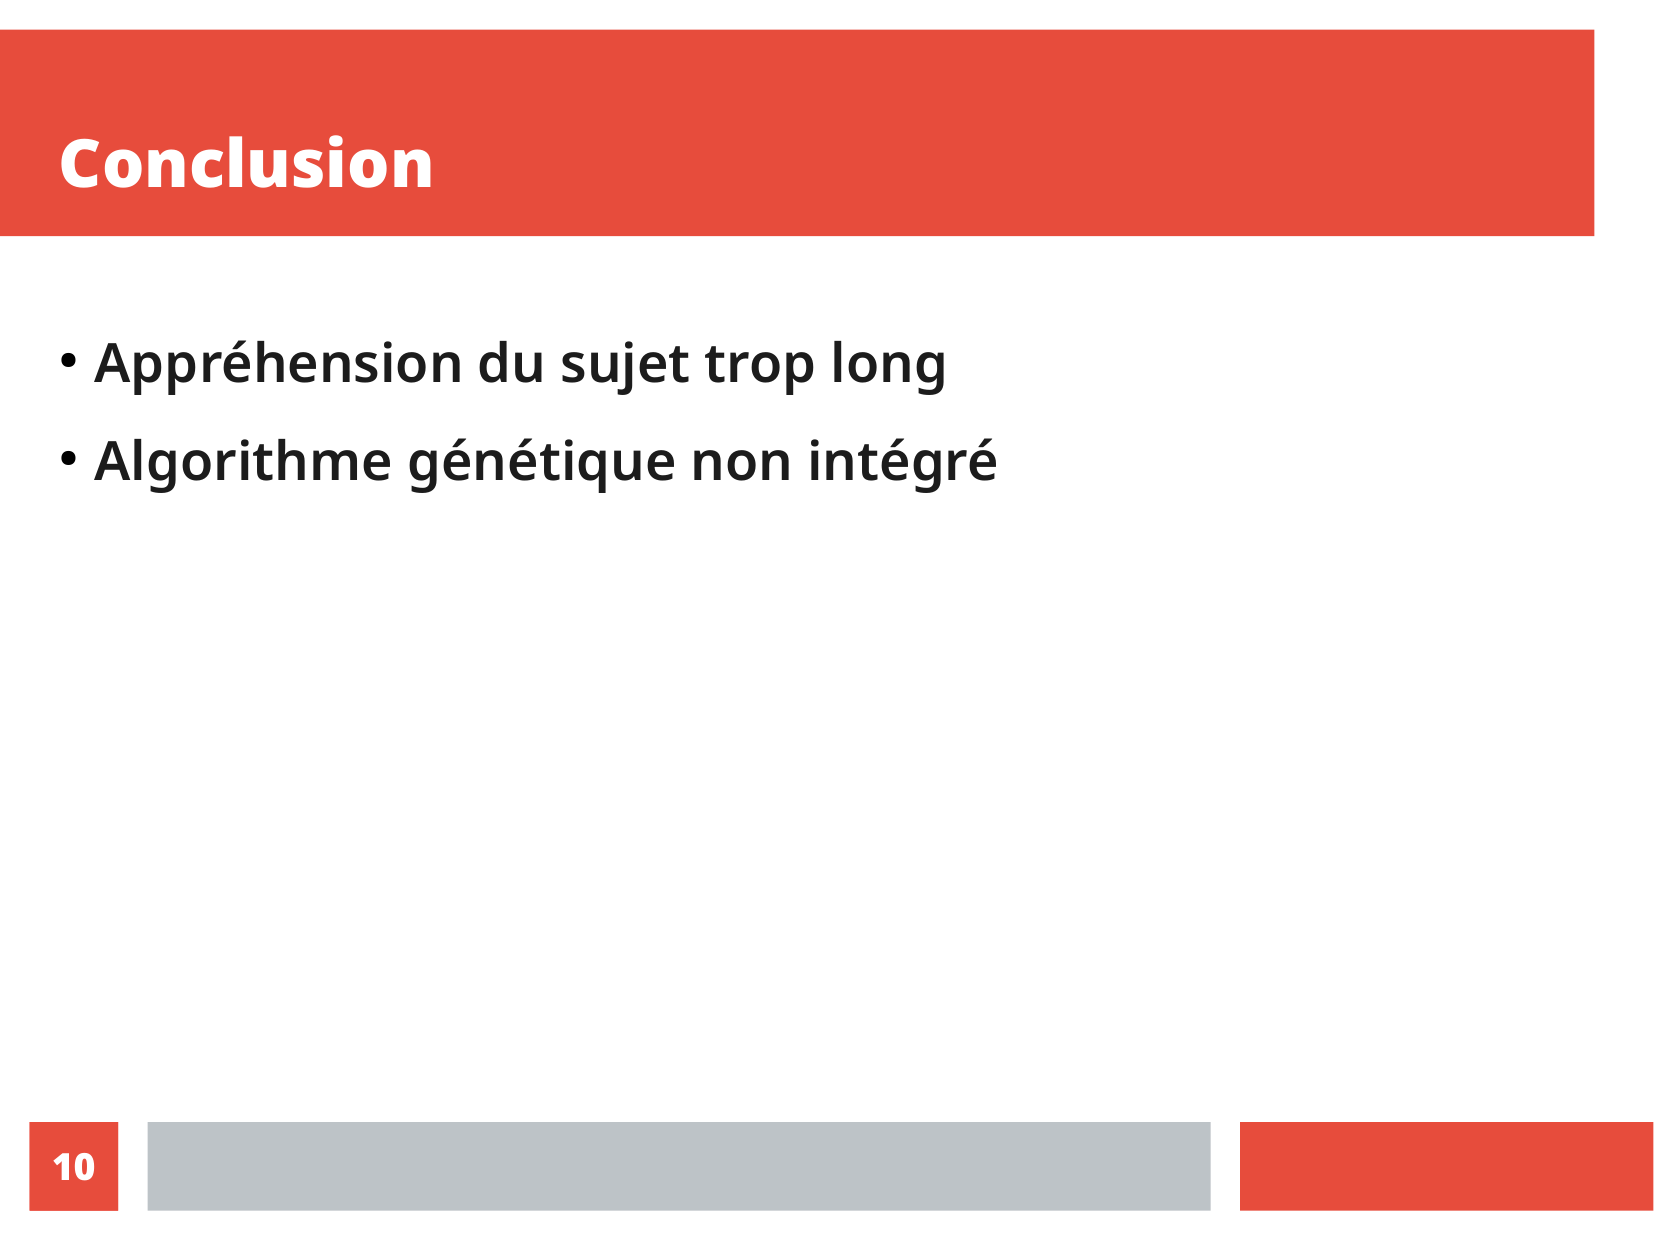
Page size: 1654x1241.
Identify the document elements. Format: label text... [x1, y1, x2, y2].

list Appréhension du sujet trop long Algorithme génétique non intégré [59, 324, 1565, 1093]
title Conclusion [59, 59, 1595, 207]
